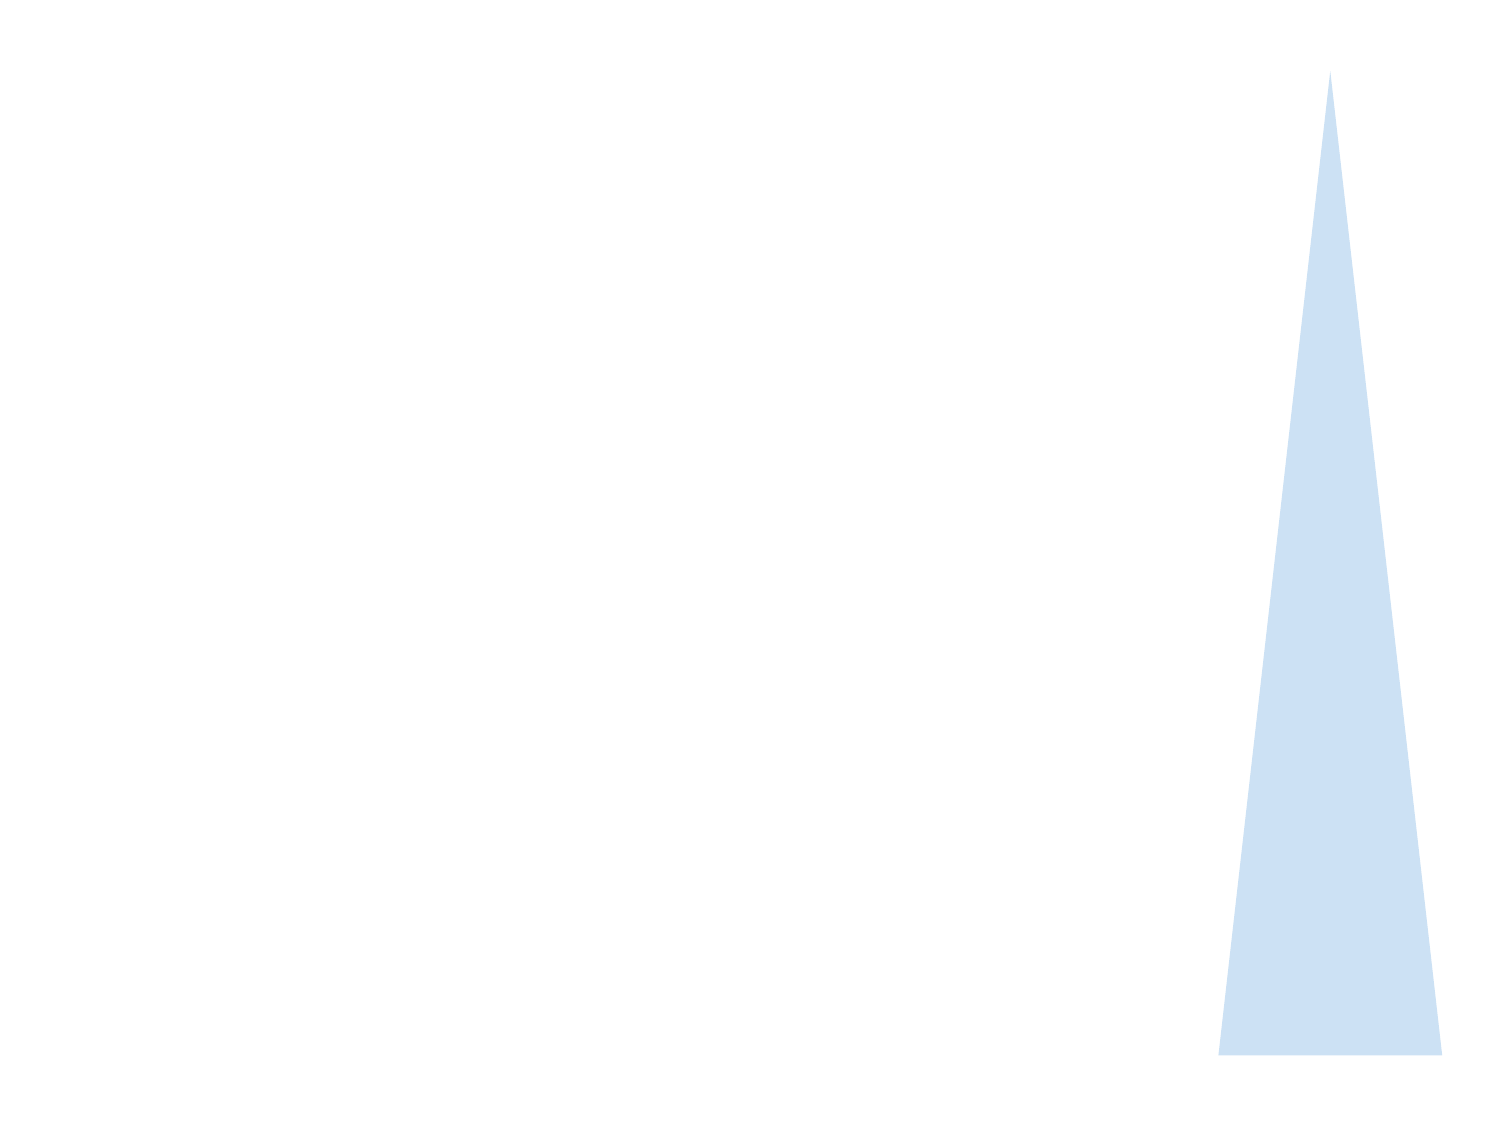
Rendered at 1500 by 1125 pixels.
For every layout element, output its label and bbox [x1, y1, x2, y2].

text_box [1218, 71, 1443, 1056]
